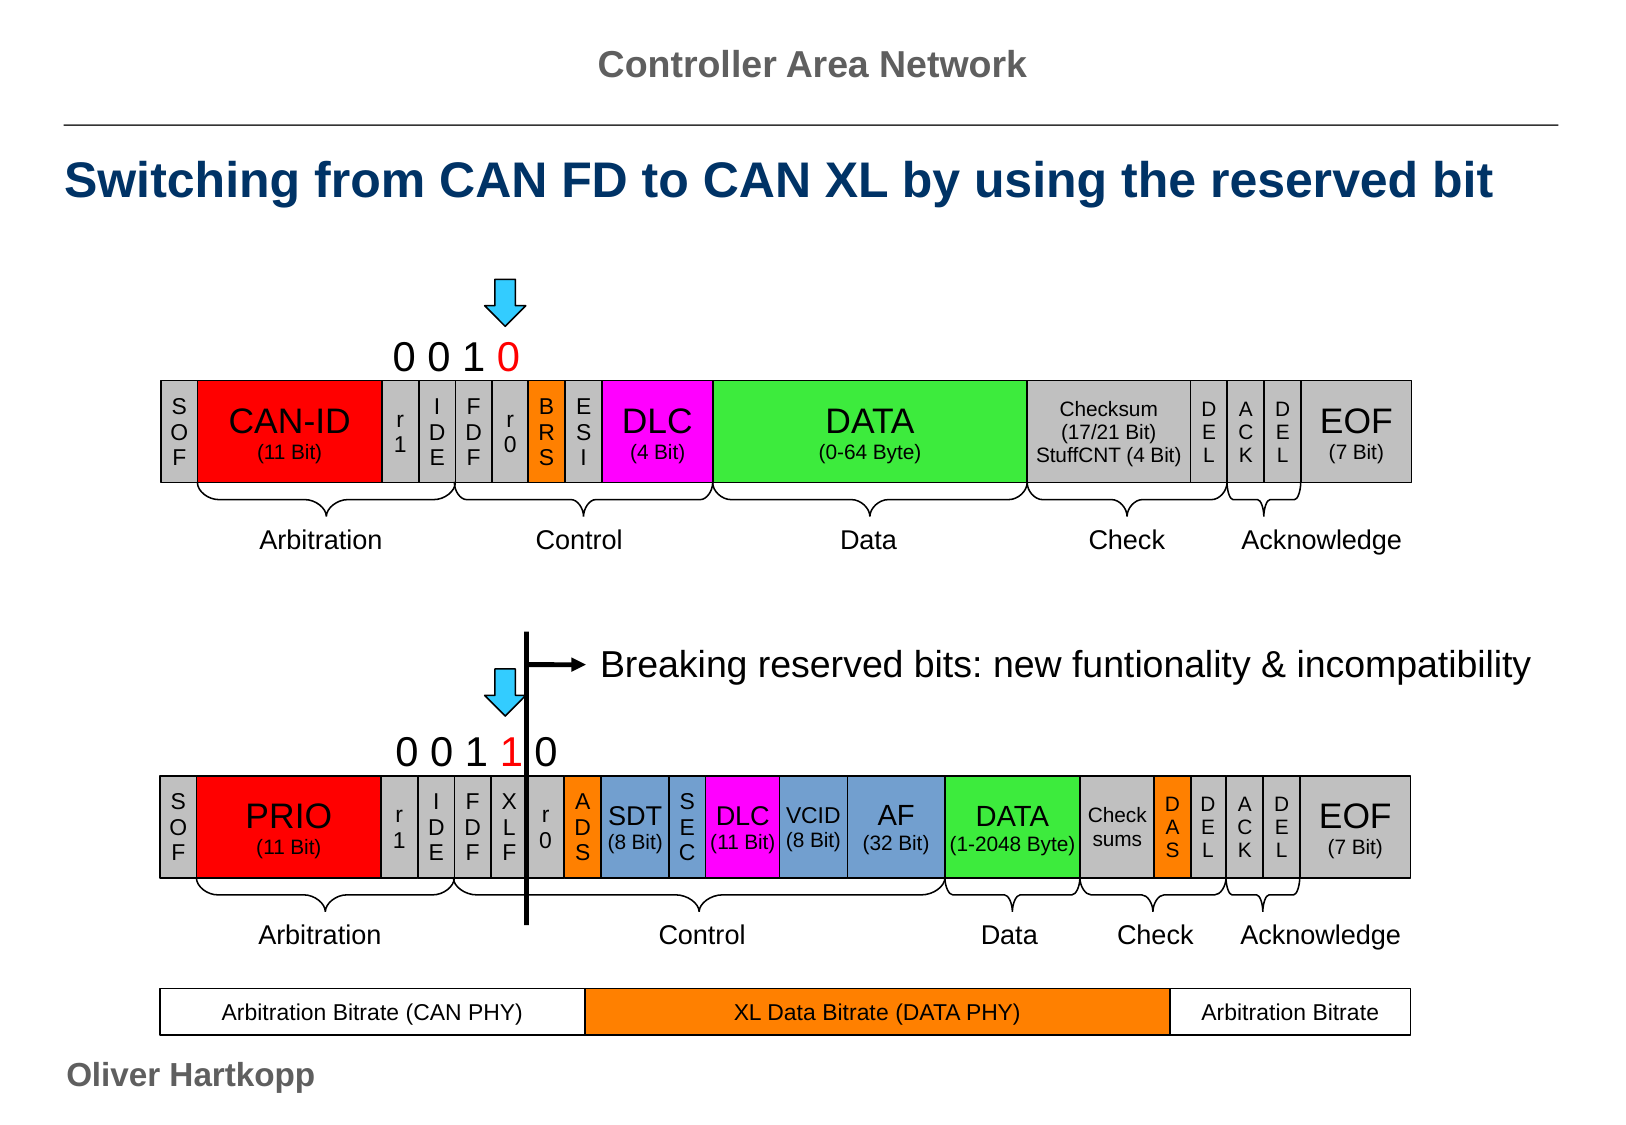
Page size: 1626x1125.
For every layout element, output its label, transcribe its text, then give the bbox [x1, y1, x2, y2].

text_box Switching from CAN FD to CAN XL by using the reserved bit [64, 147, 1558, 260]
text_box X L F [492, 783, 524, 878]
text_box EOF (7 Bit) [1301, 380, 1412, 483]
text_box CAN-ID (11 Bit) [197, 380, 381, 483]
text_box Arbitration [244, 911, 405, 959]
text_box A C K [1226, 775, 1263, 878]
text_box S O F [159, 775, 196, 878]
text_box SDT (8 Bit) [601, 775, 669, 878]
text_box [484, 668, 524, 717]
text_box S E C [669, 775, 706, 878]
text_box 0 0 1 0 [377, 322, 536, 388]
text_box Check [1103, 911, 1215, 959]
text_box r 0 [529, 775, 564, 878]
text_box Control [521, 516, 644, 564]
text_box Arbitration Bitrate (CAN PHY) [159, 988, 584, 1035]
text_box Data [966, 911, 1057, 959]
text_box Checksum (17/21 Bit) StuffCNT (4 Bit) [1027, 380, 1190, 483]
text_box D E L [1264, 380, 1301, 483]
text_box XL Data Bitrate (DATA PHY) [584, 988, 1170, 1035]
text_box 0 0 1 1 0 [380, 716, 524, 783]
text_box D E L [1191, 775, 1226, 878]
text_box D E L [1263, 775, 1300, 878]
text_box VCID (8 Bit) [779, 775, 847, 878]
text_box F D F [454, 783, 492, 878]
text_box PRIO (11 Bit) [196, 775, 380, 878]
text_box Acknowledge [1227, 516, 1428, 564]
text_box Arbitration Bitrate [1170, 988, 1411, 1035]
text_box Check [1074, 516, 1186, 564]
text_box r 1 [381, 388, 418, 483]
text_box A C K [1227, 380, 1264, 483]
text_box D E L [1190, 380, 1227, 483]
text_box Data [826, 516, 916, 564]
text_box D A S [1153, 775, 1191, 878]
text_box S O F [160, 380, 197, 483]
text_box A D S [564, 775, 601, 878]
text_box B R S [528, 380, 565, 483]
text_box 0 0 1 1 0 [529, 716, 573, 775]
text_box AF (32 Bit) [847, 775, 945, 878]
text_box I D E [417, 783, 454, 878]
text_box r 0 [493, 388, 528, 483]
text_box F D F [455, 388, 493, 483]
text_box I D E [418, 388, 455, 483]
text_box Control [644, 911, 767, 959]
text_box r 1 [380, 783, 417, 878]
text_box Arbitration [245, 516, 406, 564]
text_box Breaking reserved bits: new funtionality & incompatibility [585, 632, 1547, 693]
text_box Acknowledge [1226, 911, 1427, 959]
text_box E S I [565, 380, 603, 483]
text_box Check sums [1079, 775, 1153, 878]
text_box DATA (1-2048 Byte) [945, 775, 1079, 878]
text_box EOF (7 Bit) [1300, 775, 1411, 878]
text_box DLC (11 Bit) [706, 775, 779, 878]
text_box [484, 279, 526, 327]
text_box DLC (4 Bit) [603, 380, 712, 483]
text_box DATA (0-64 Byte) [712, 380, 1027, 483]
